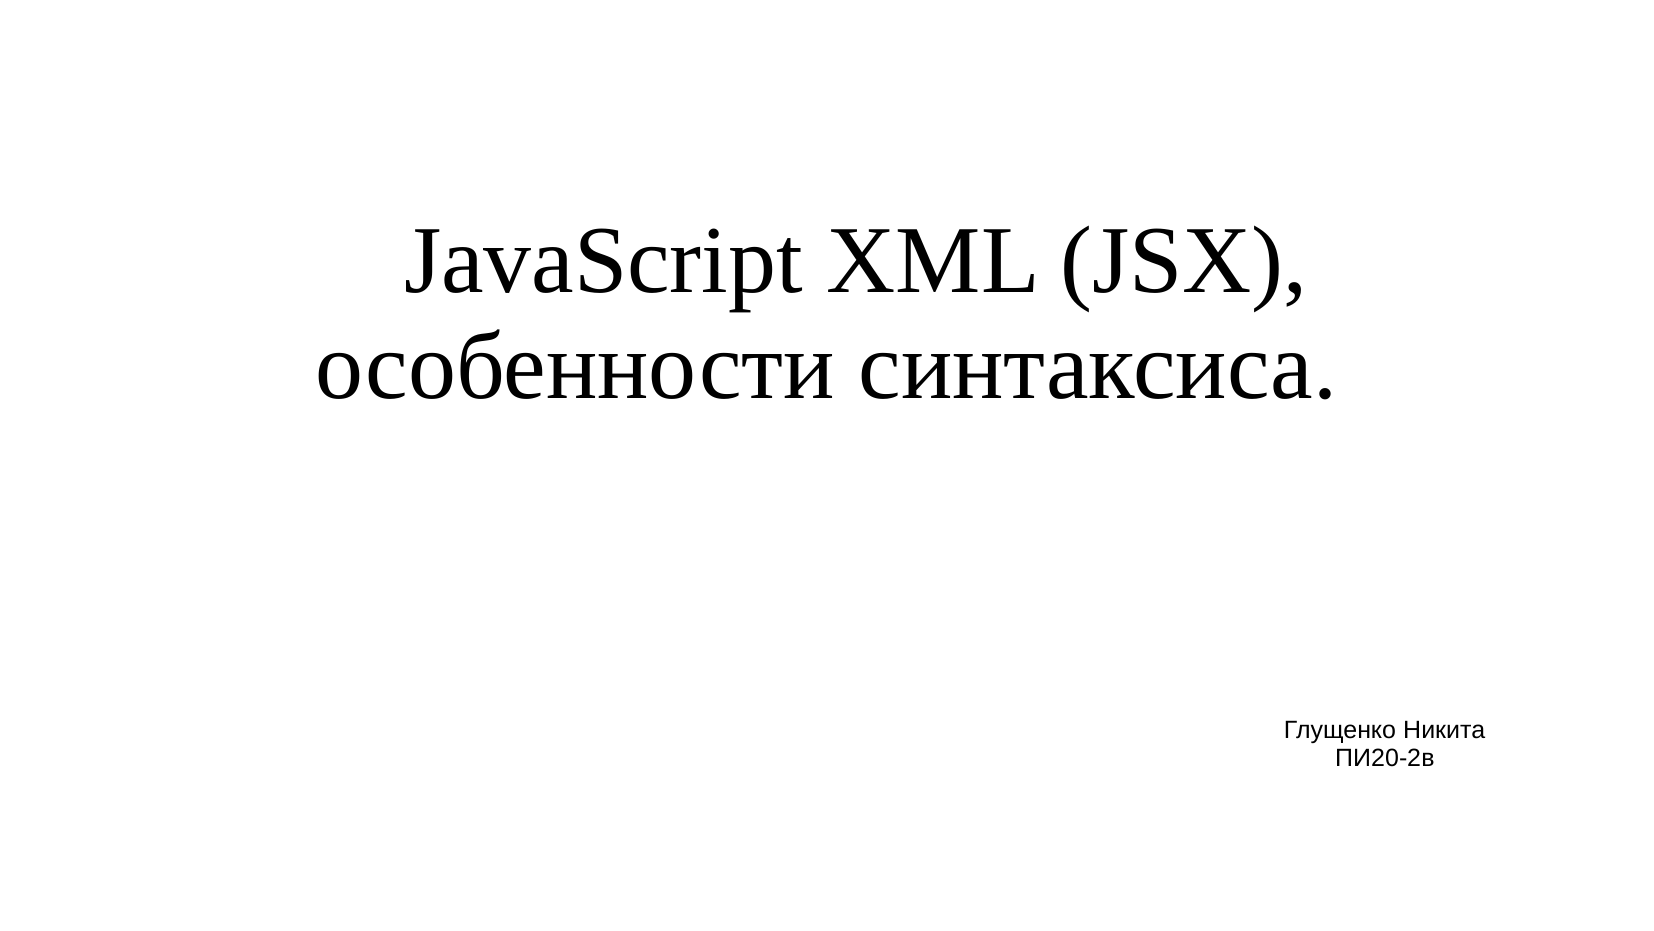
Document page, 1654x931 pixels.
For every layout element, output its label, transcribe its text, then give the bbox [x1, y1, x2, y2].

subtitle Глущенко Никита ПИ20-2в [1116, 660, 1654, 827]
title JavaScript XML (JSX), особенности синтаксиса. [82, 206, 1571, 419]
